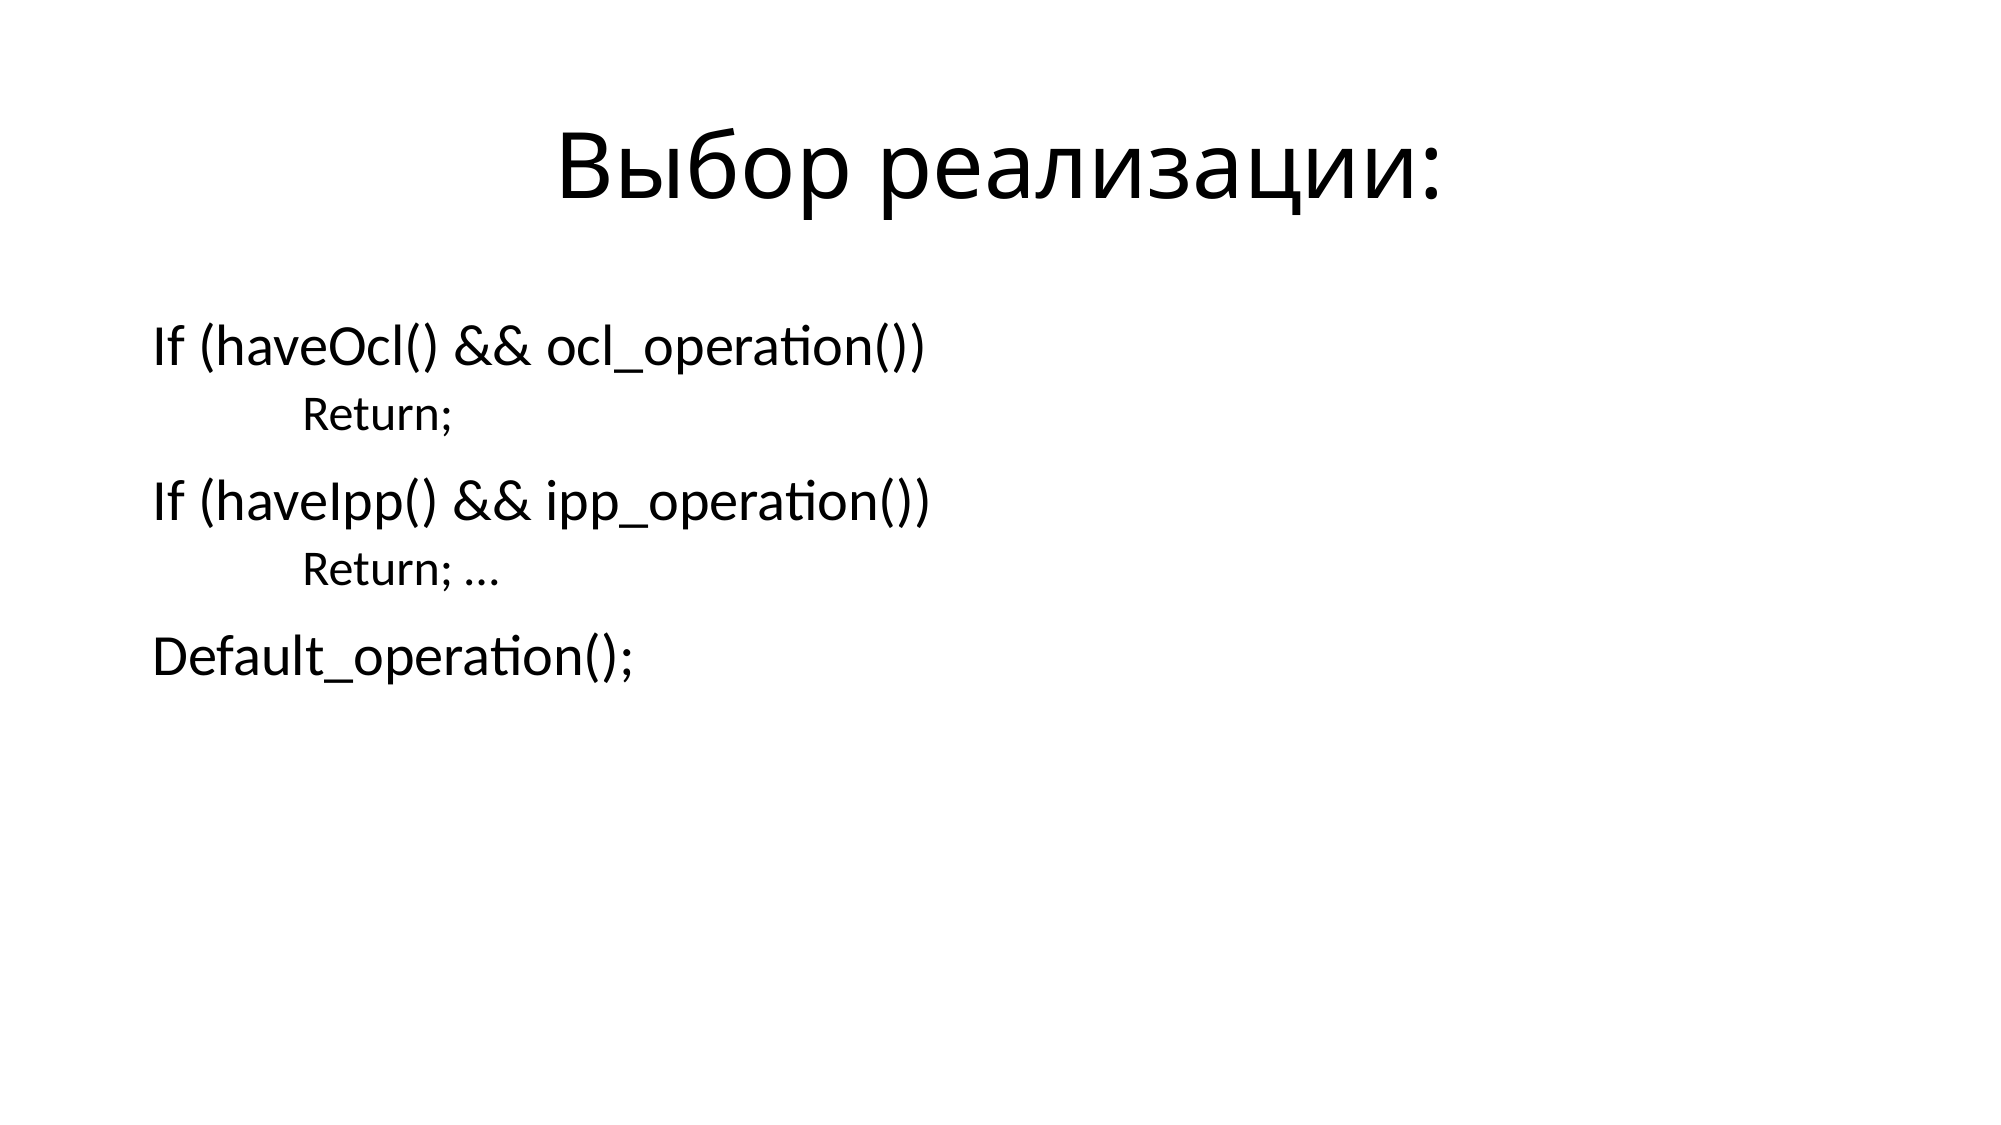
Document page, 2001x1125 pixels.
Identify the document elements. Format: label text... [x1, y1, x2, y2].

title Выбор реализации: [137, 59, 1863, 278]
list If (haveOсl() && ocl_operation()) Return; If (haveIpp() && ipp_operation()) Return; … Default_operation(); [137, 299, 1863, 1014]
